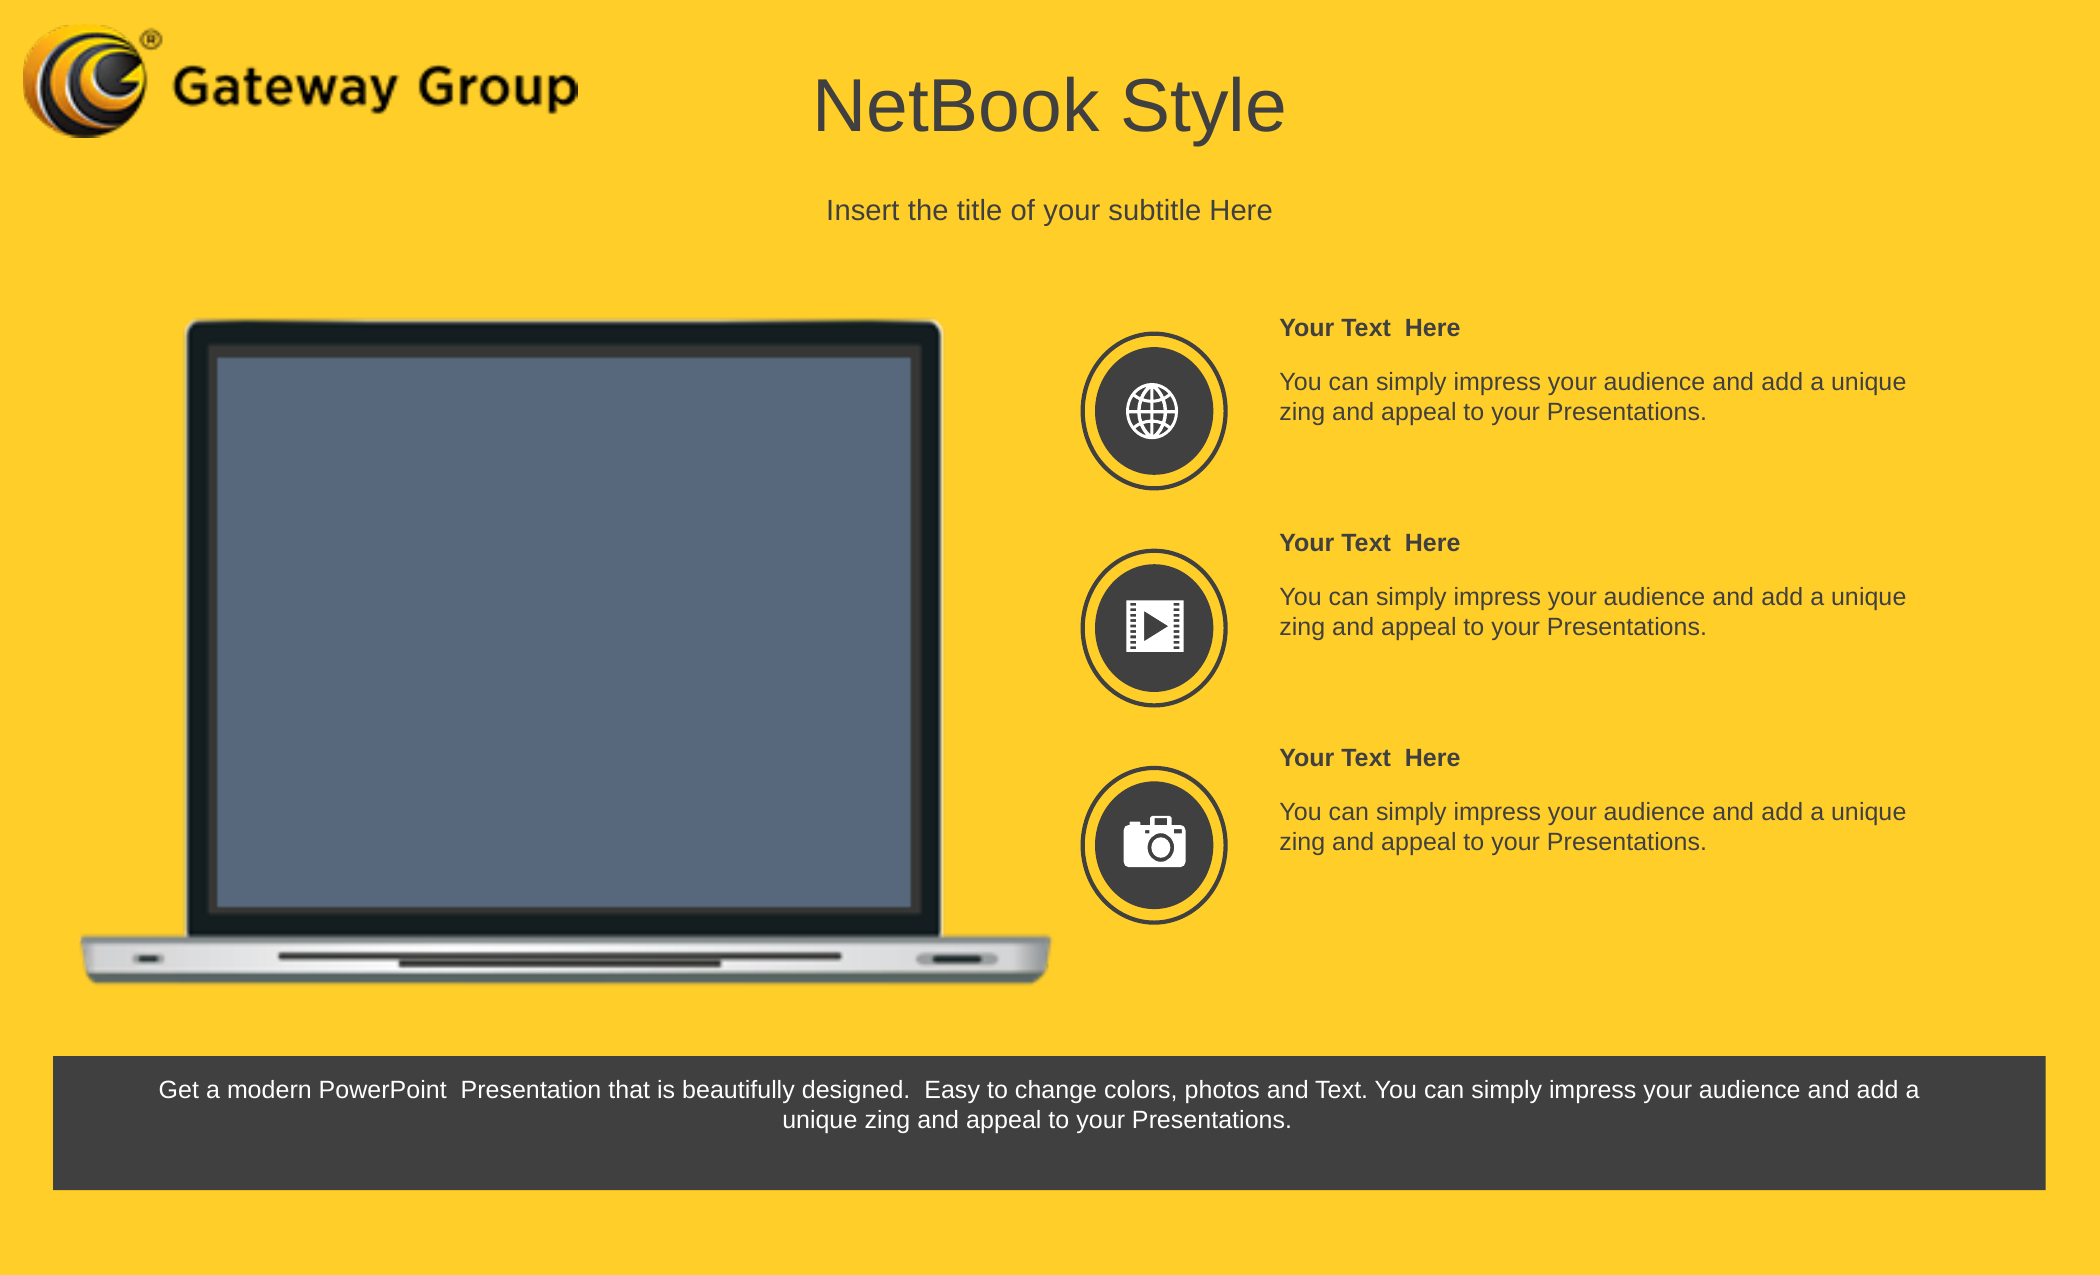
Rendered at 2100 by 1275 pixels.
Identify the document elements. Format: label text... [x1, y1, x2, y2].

text_box You can simply impress your audience and add a unique zing and appeal to your Presentations. [1264, 357, 1976, 433]
text_box You can simply impress your audience and add a unique zing and appeal to your Presentations. [1264, 788, 1976, 864]
text_box [1082, 550, 1226, 706]
text_box [1082, 333, 1226, 489]
picture [0, 245, 1289, 1056]
text_box Your Text Here [1264, 519, 1976, 565]
text_box Your Text Here [1264, 734, 1976, 780]
text_box Get a modern PowerPoint Presentation that is beautifully designed. Easy to change colors, photos and Text. You can simply impress your audience and add a unique zing and appeal to your Presentations. [107, 1066, 1976, 1141]
text_box You can simply impress your audience and add a unique zing and appeal to your Presentations. [1264, 573, 1976, 648]
picture [23, 24, 578, 138]
text_box Insert the title of your subtitle Here [0, 172, 2100, 245]
text_box [1082, 767, 1226, 923]
text_box NetBook Style [0, 30, 2100, 172]
text_box Your Text Here [1264, 304, 1976, 349]
